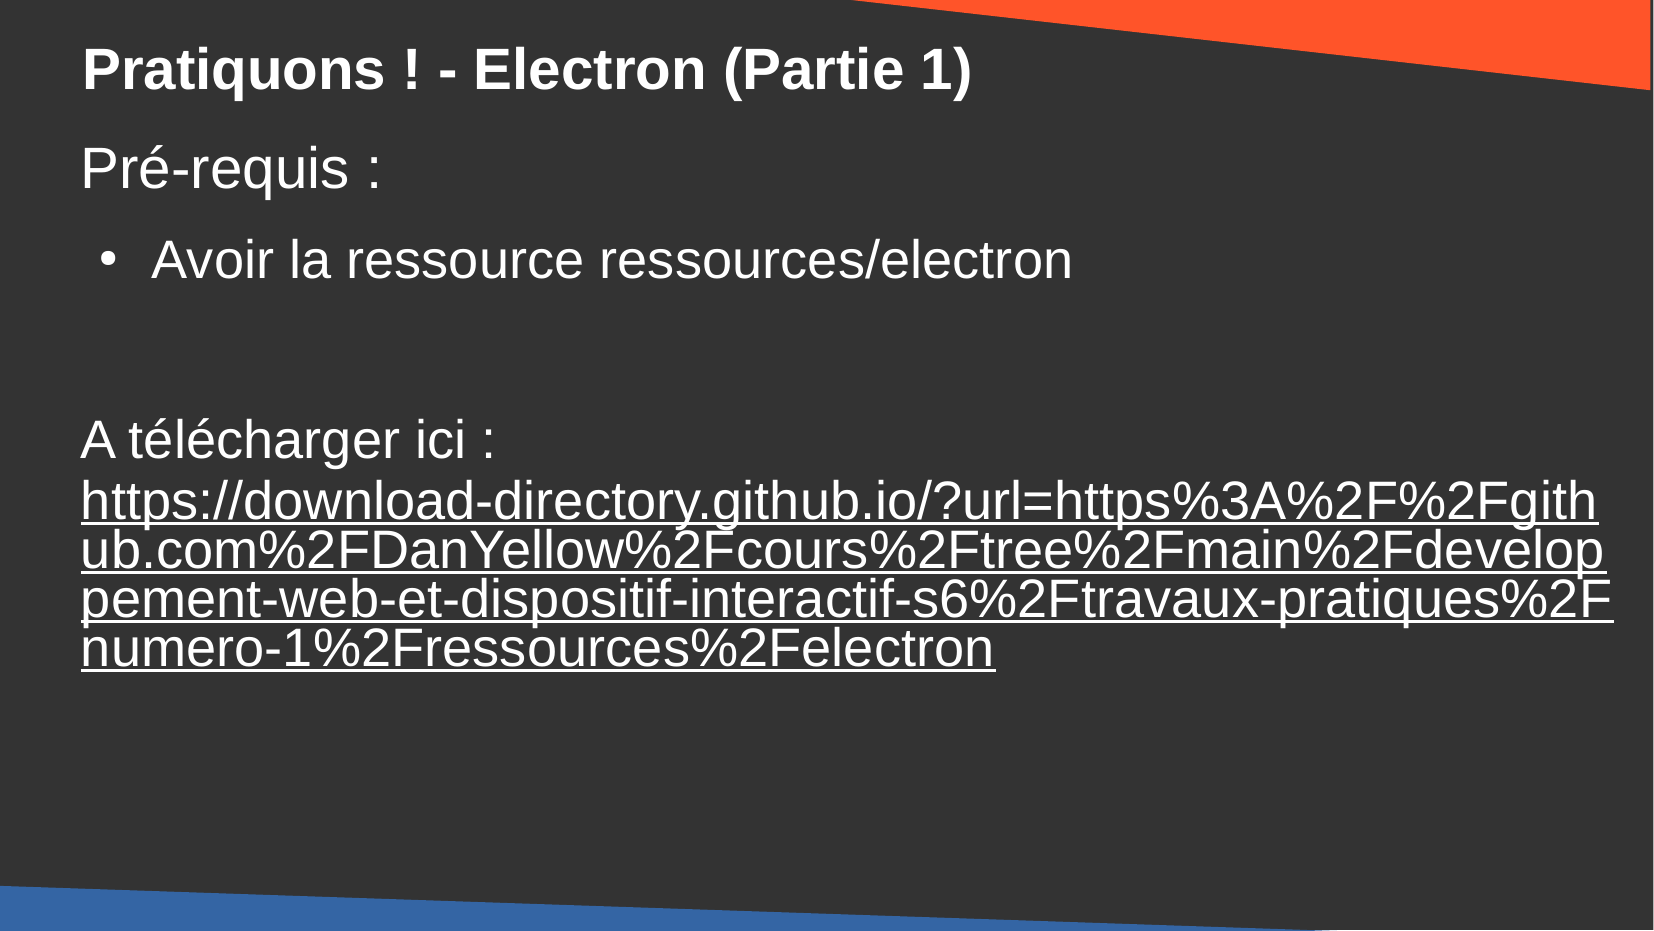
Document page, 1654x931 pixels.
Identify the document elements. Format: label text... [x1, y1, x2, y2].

list Pré-requis : Avoir la ressource ressources/electron A télécharger ici : https://download-directory.github.io/?url=https%3A%2F%2Fgithub.com%2FDanYellow%2Fcours%2Ftree%2Fmain%2Fdeveloppement-web-et-dispositif-interactif-s6%2Ftravaux-pratiques%2Fnumero-1%2Fressources%2Felectron [80, 135, 1620, 721]
text_box [851, 0, 1651, 91]
text_box [0, 885, 1337, 931]
title Pratiquons ! - Electron (Partie 1) [82, 37, 1571, 114]
